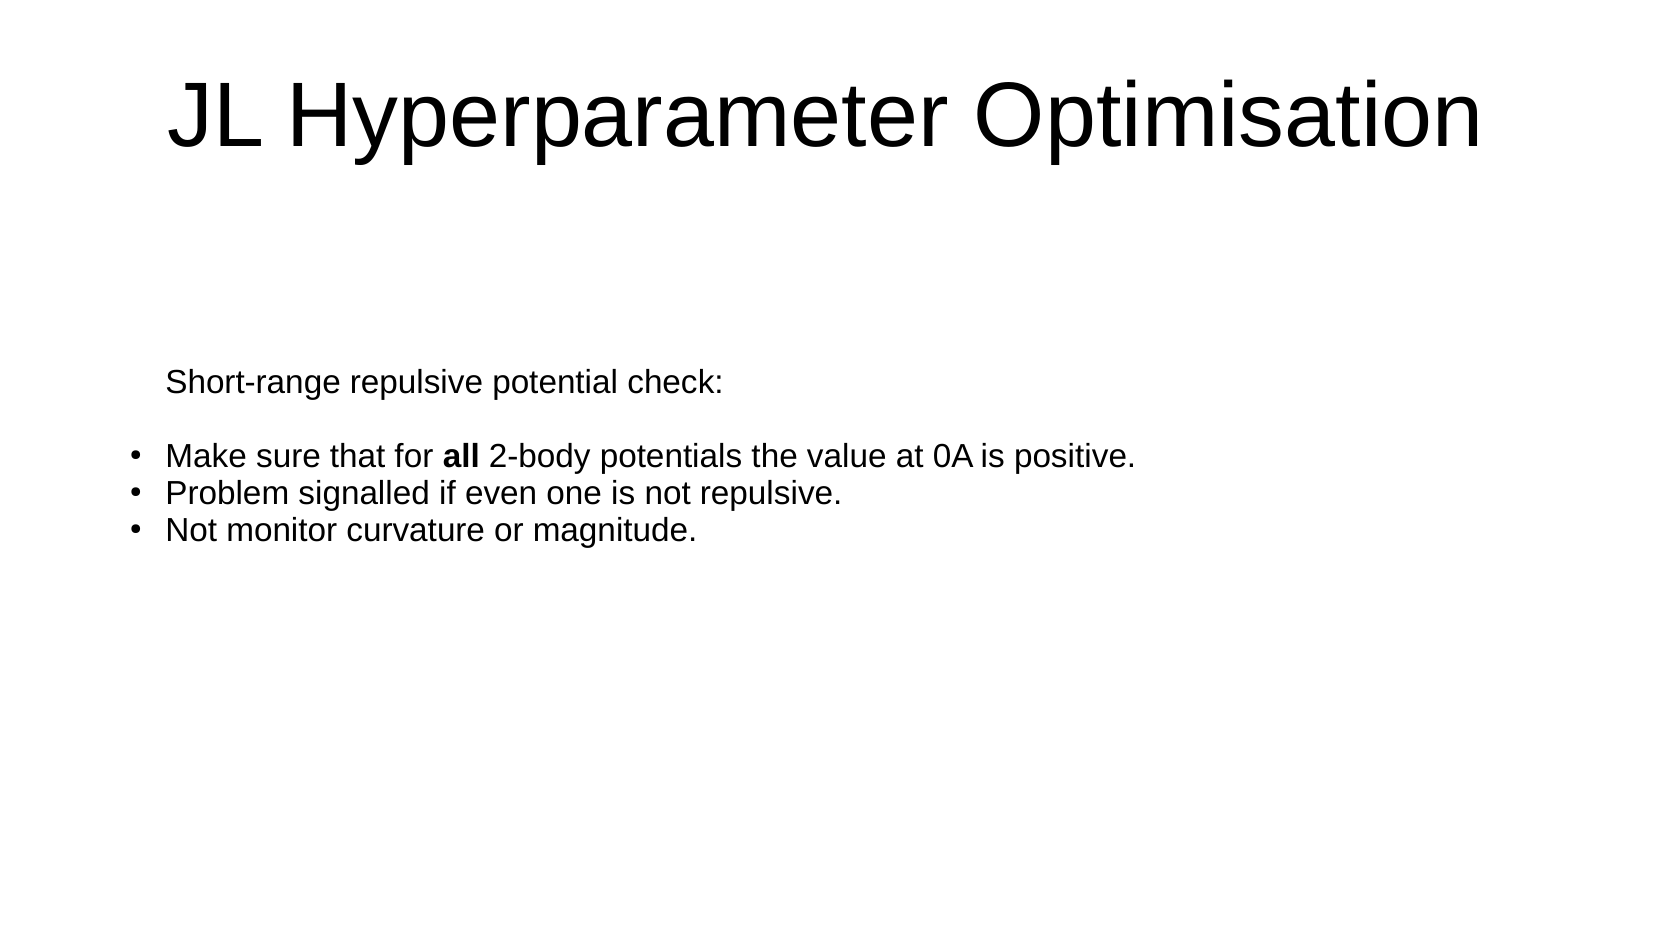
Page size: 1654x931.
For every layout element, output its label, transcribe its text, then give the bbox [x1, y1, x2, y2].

title JL Hyperparameter Optimisation [82, 37, 1571, 193]
subtitle Short-range repulsive potential check: Make sure that for all 2-body potentials the value at 0A is positive. Problem signalled if even one is not repulsive. Not monitor curvature or magnitude. [129, 259, 1205, 763]
